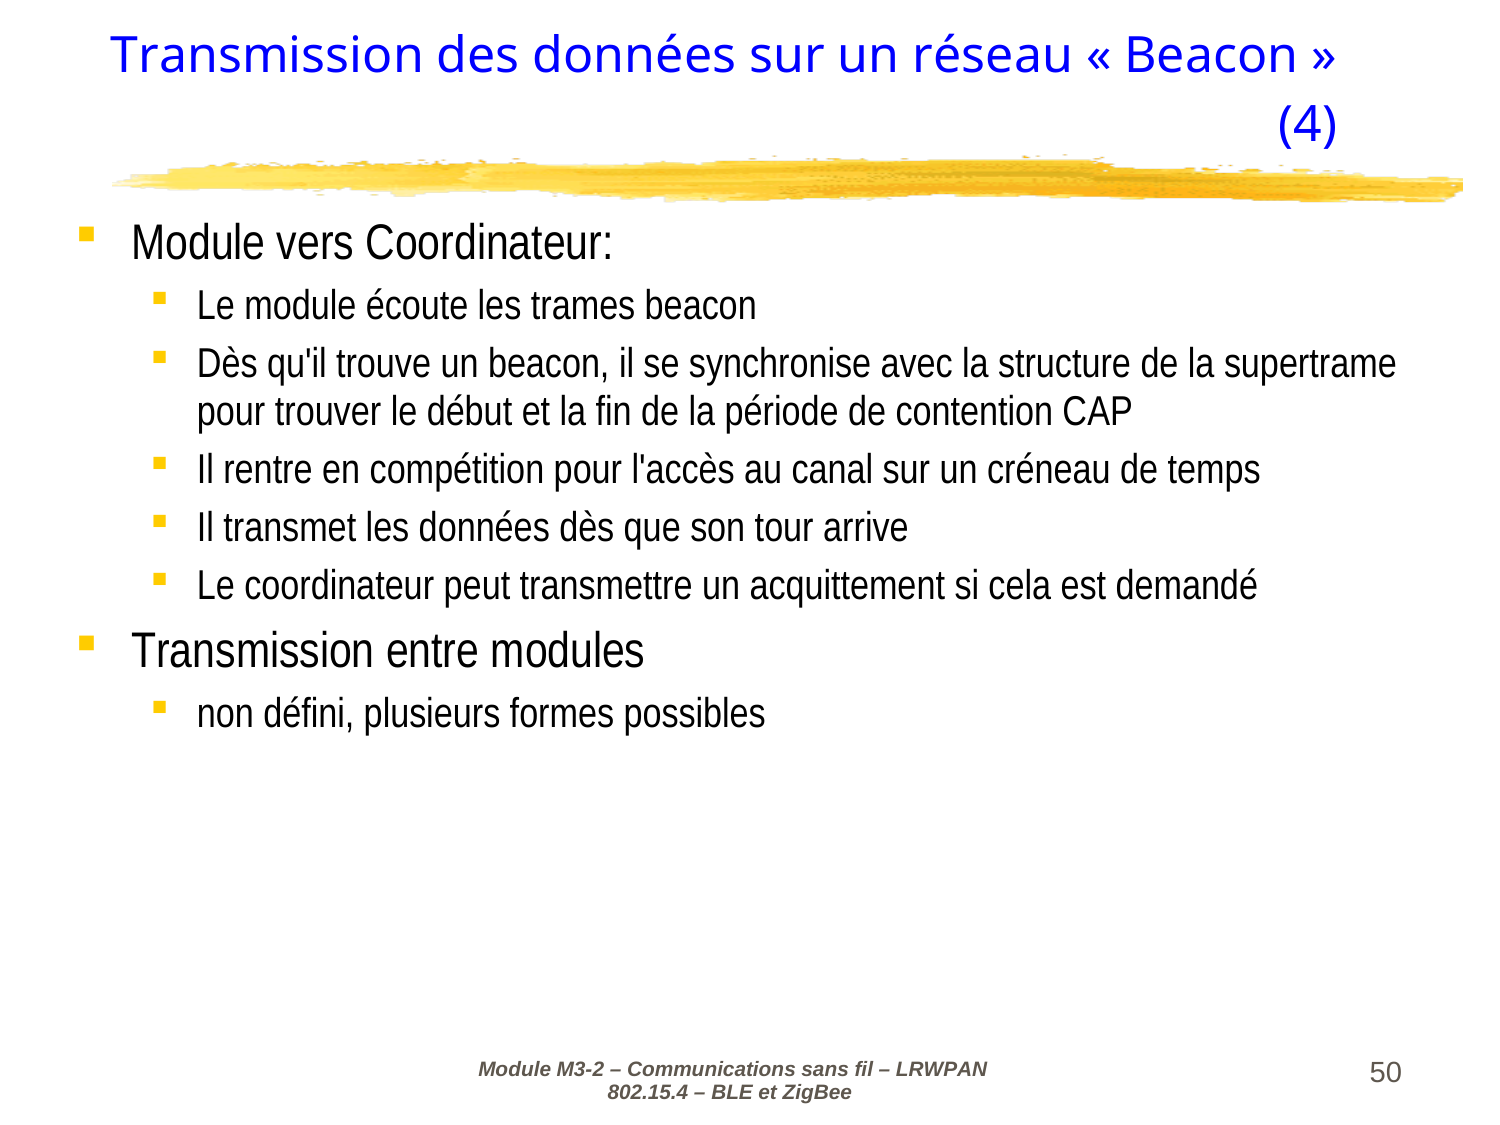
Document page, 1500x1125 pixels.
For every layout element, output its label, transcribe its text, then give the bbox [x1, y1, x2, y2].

list Module vers Coordinateur: Le module écoute les trames beacon Dès qu'il trouve un beacon, il se synchronise avec la structure de la supertrame pour trouver le début et la fin de la période de contention CAP Il rentre en compétition pour l'accès au canal sur un créneau de temps Il transmet les données dès que son tour arrive Le coordinateur peut transmettre un acquittement si cela est demandé Transmission entre modules non défini, plusieurs formes possibles [74, 212, 1417, 741]
picture [112, 149, 1463, 213]
title Transmission des données sur un réseau « Beacon » (4) [62, 28, 1338, 146]
